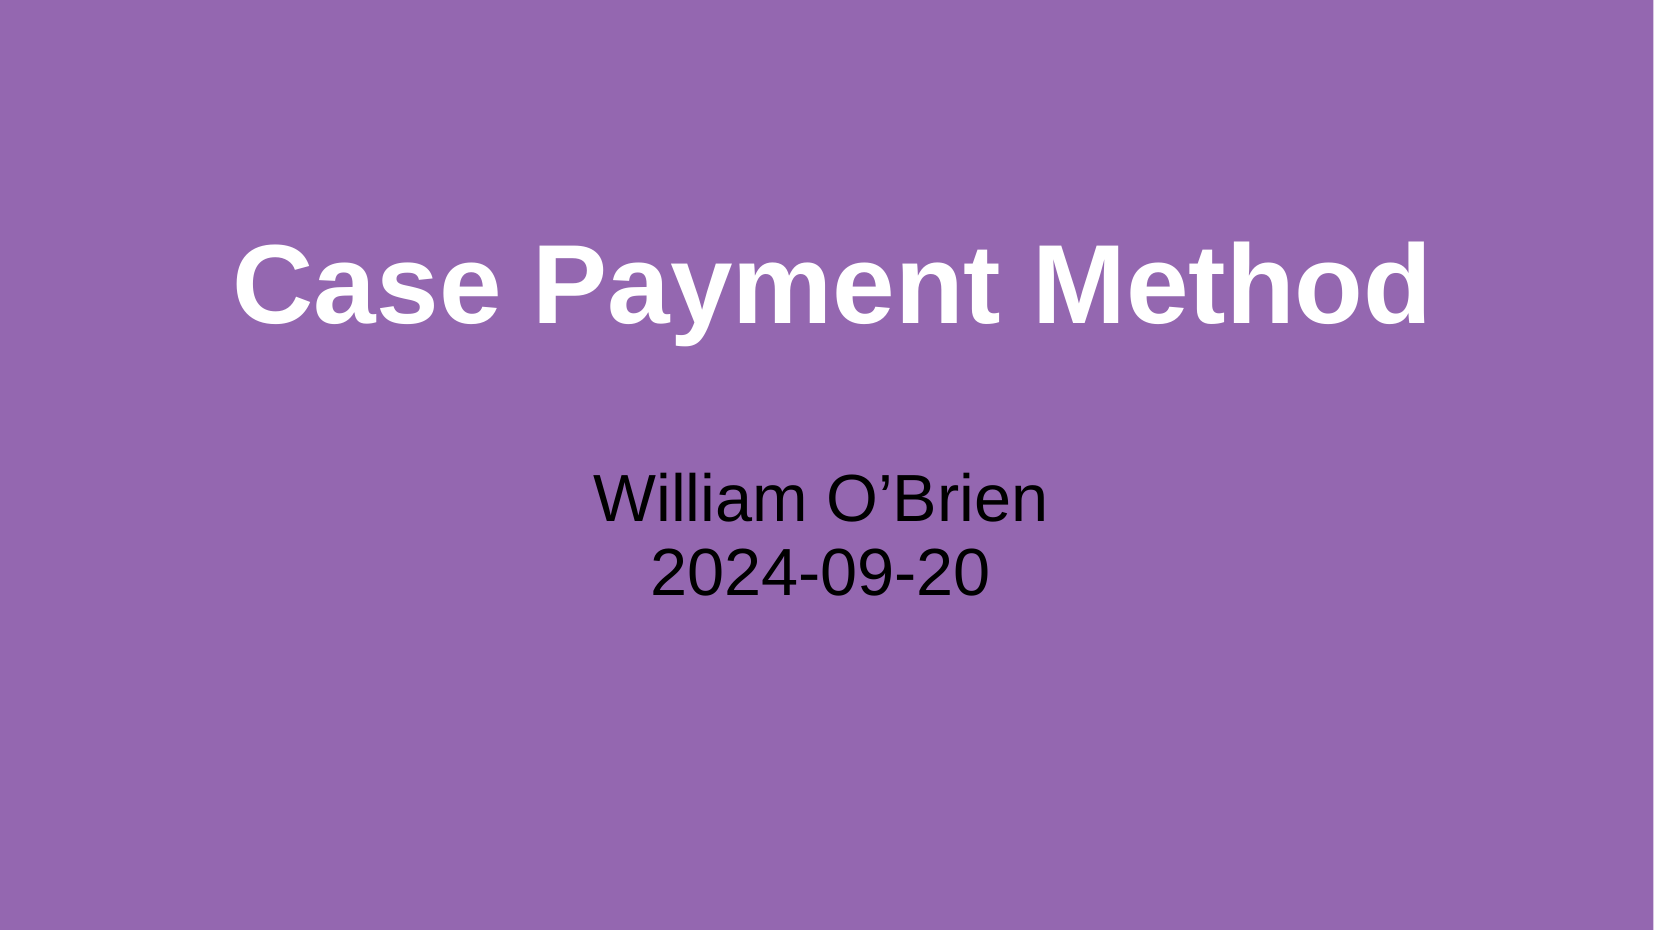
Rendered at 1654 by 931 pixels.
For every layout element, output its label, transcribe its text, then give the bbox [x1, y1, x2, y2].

subtitle William O’Brien 2024-09-20 [76, 265, 1565, 806]
title Case Payment Method [88, 206, 1577, 362]
